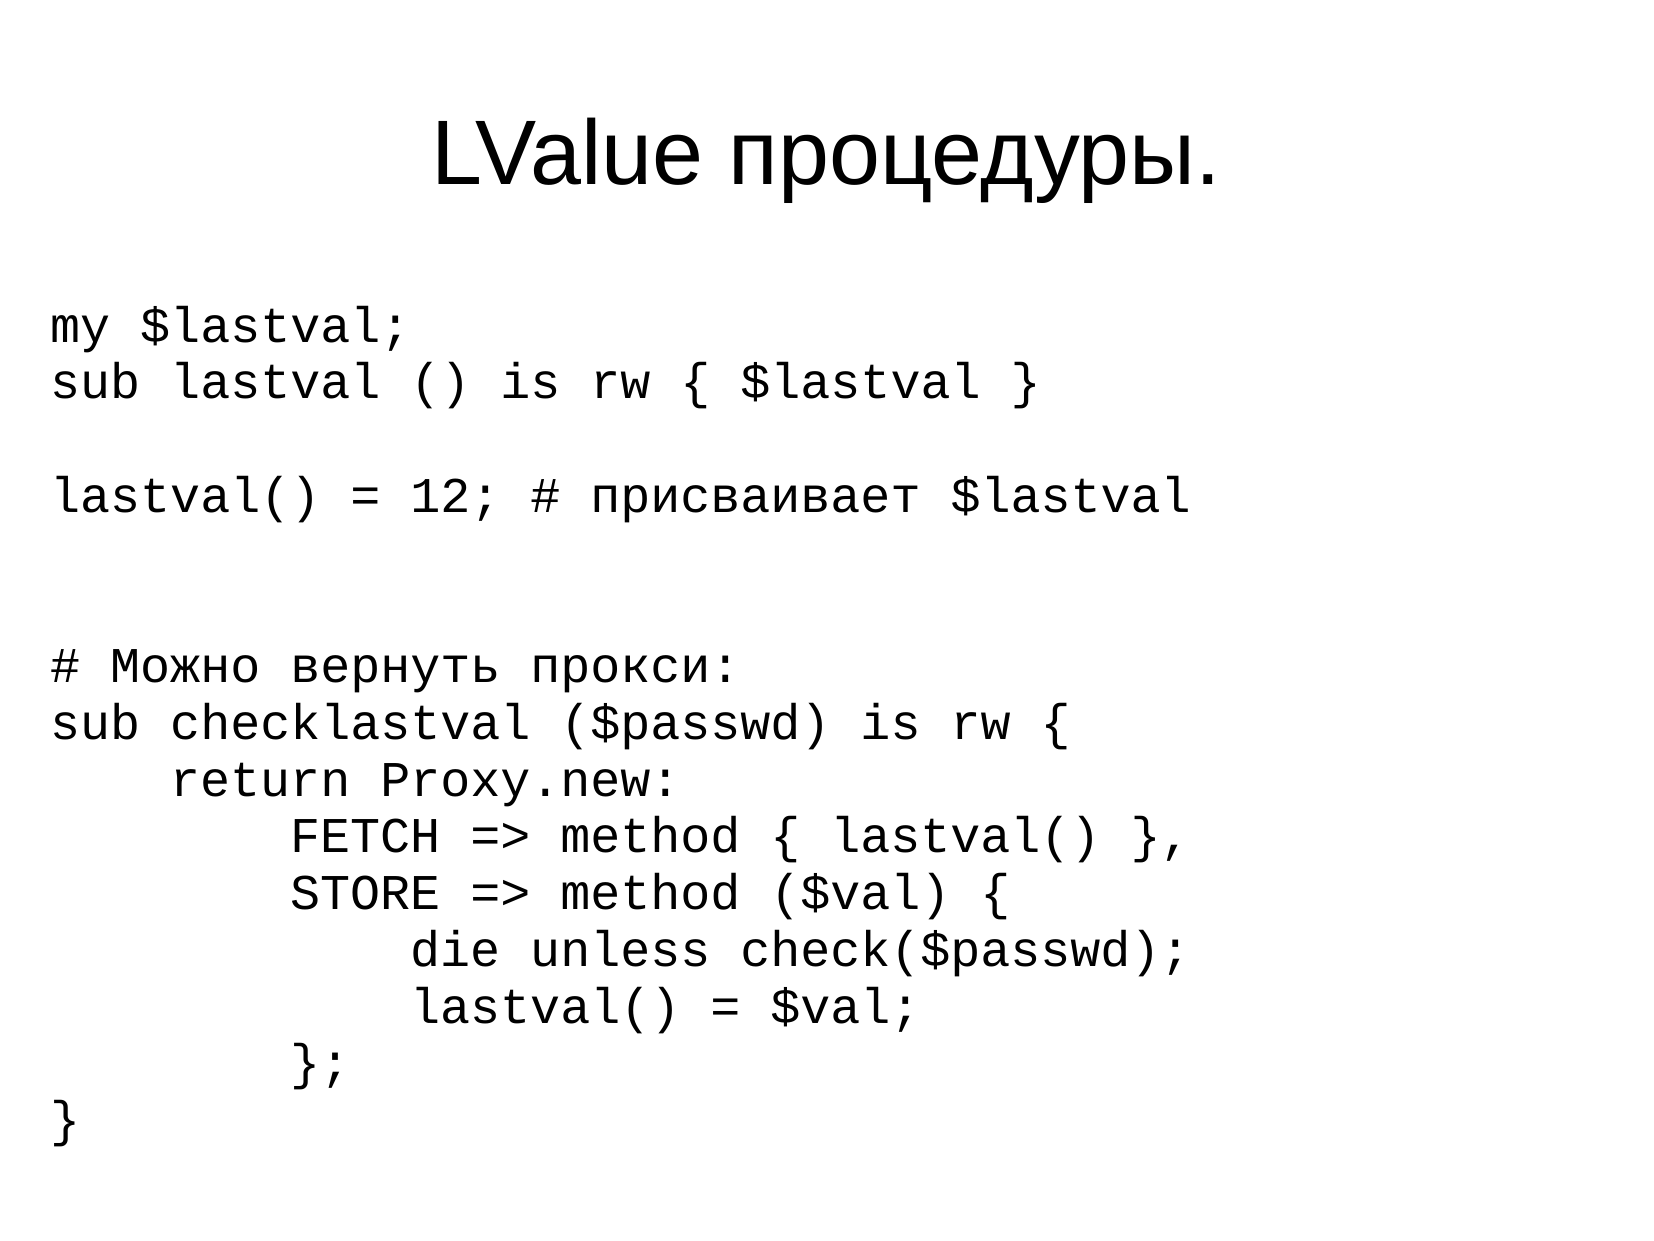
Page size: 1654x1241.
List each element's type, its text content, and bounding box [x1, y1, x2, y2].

title LValue процедуры. [82, 49, 1571, 236]
text_box my $lastval; sub lastval () is rw { $lastval } lastval() = 12; # присваивает $lastval # Можно вернуть прокси: sub checklastval ($passwd) is rw { return Proxy.new: FETCH => method { lastval() }, STORE => method ($val) { die unless check($passwd); lastval() = $val; }; } [35, 236, 1630, 1217]
